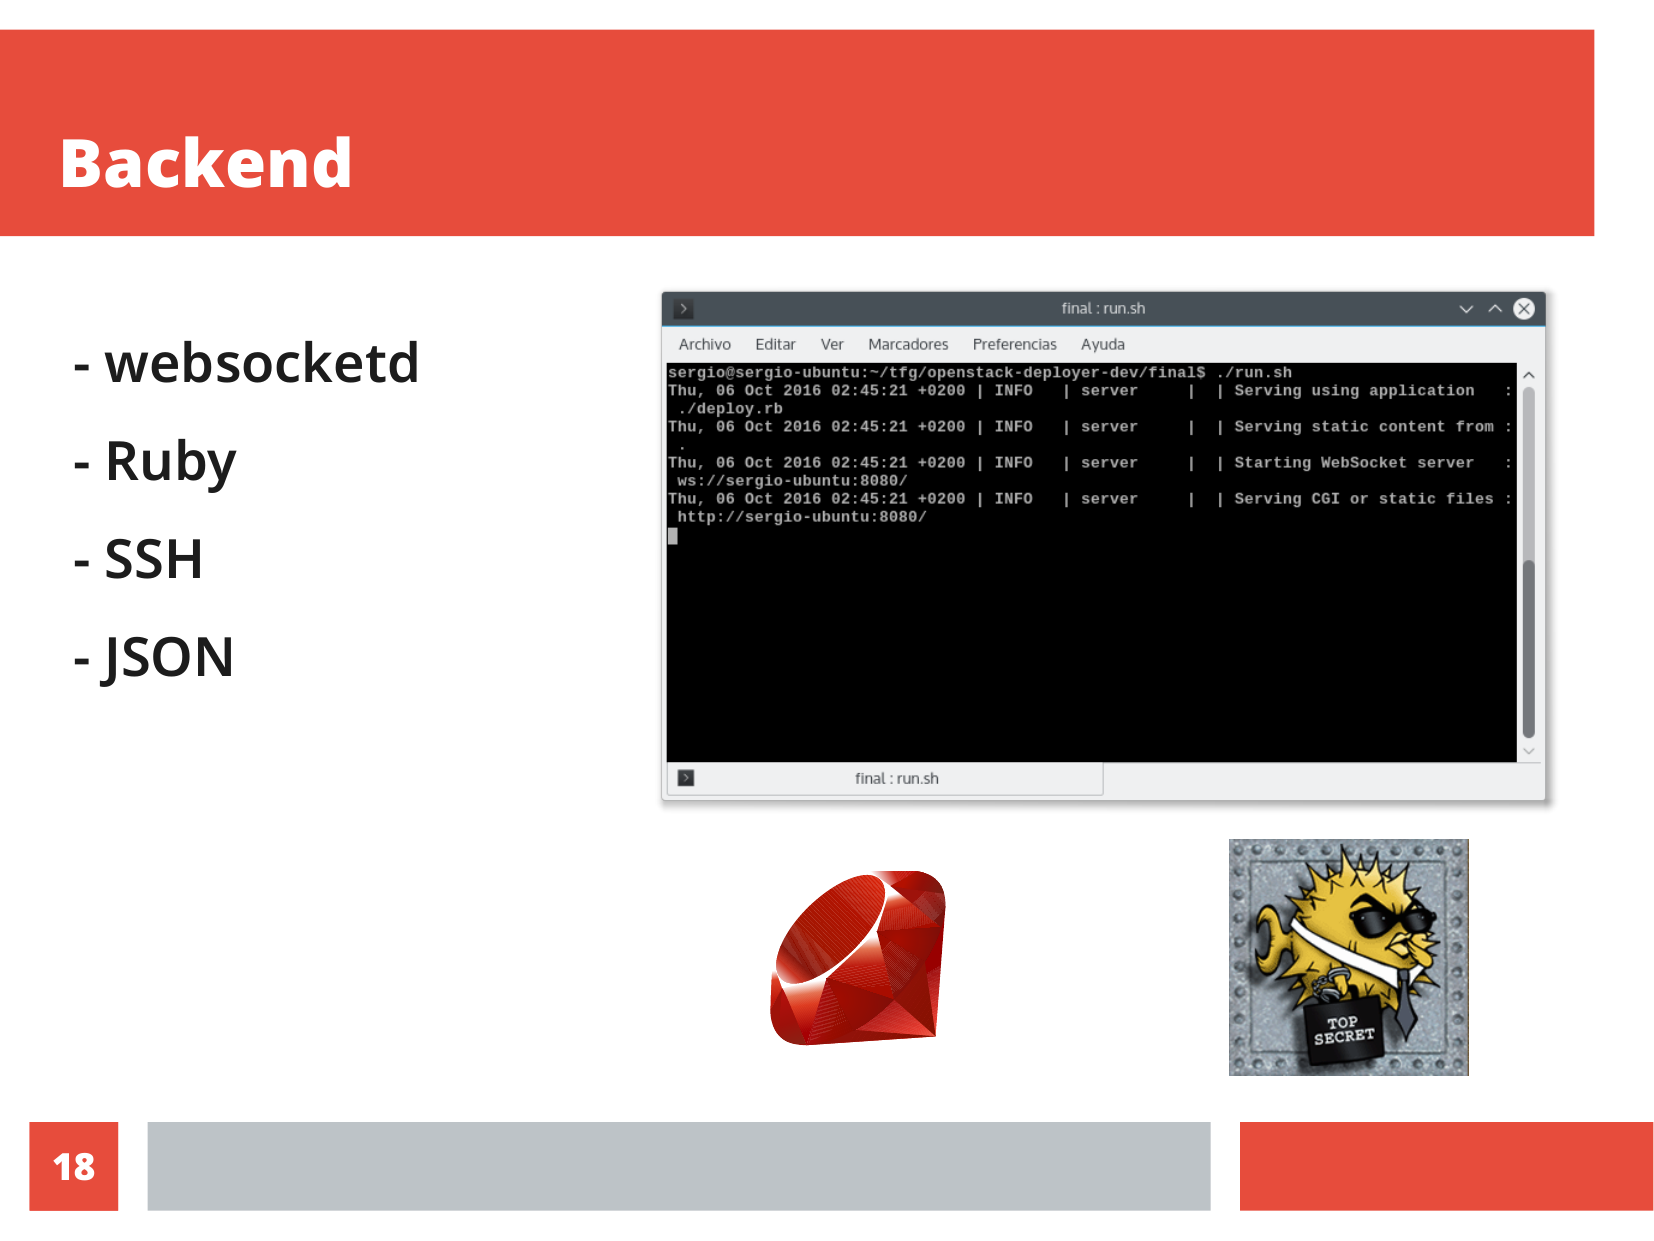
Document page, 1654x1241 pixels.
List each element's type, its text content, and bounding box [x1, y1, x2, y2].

list - websocketd - Ruby - SSH - JSON [59, 324, 1565, 1093]
picture [769, 870, 946, 1046]
title Backend [59, 59, 1595, 207]
picture [650, 280, 1565, 820]
picture [1229, 839, 1469, 1076]
